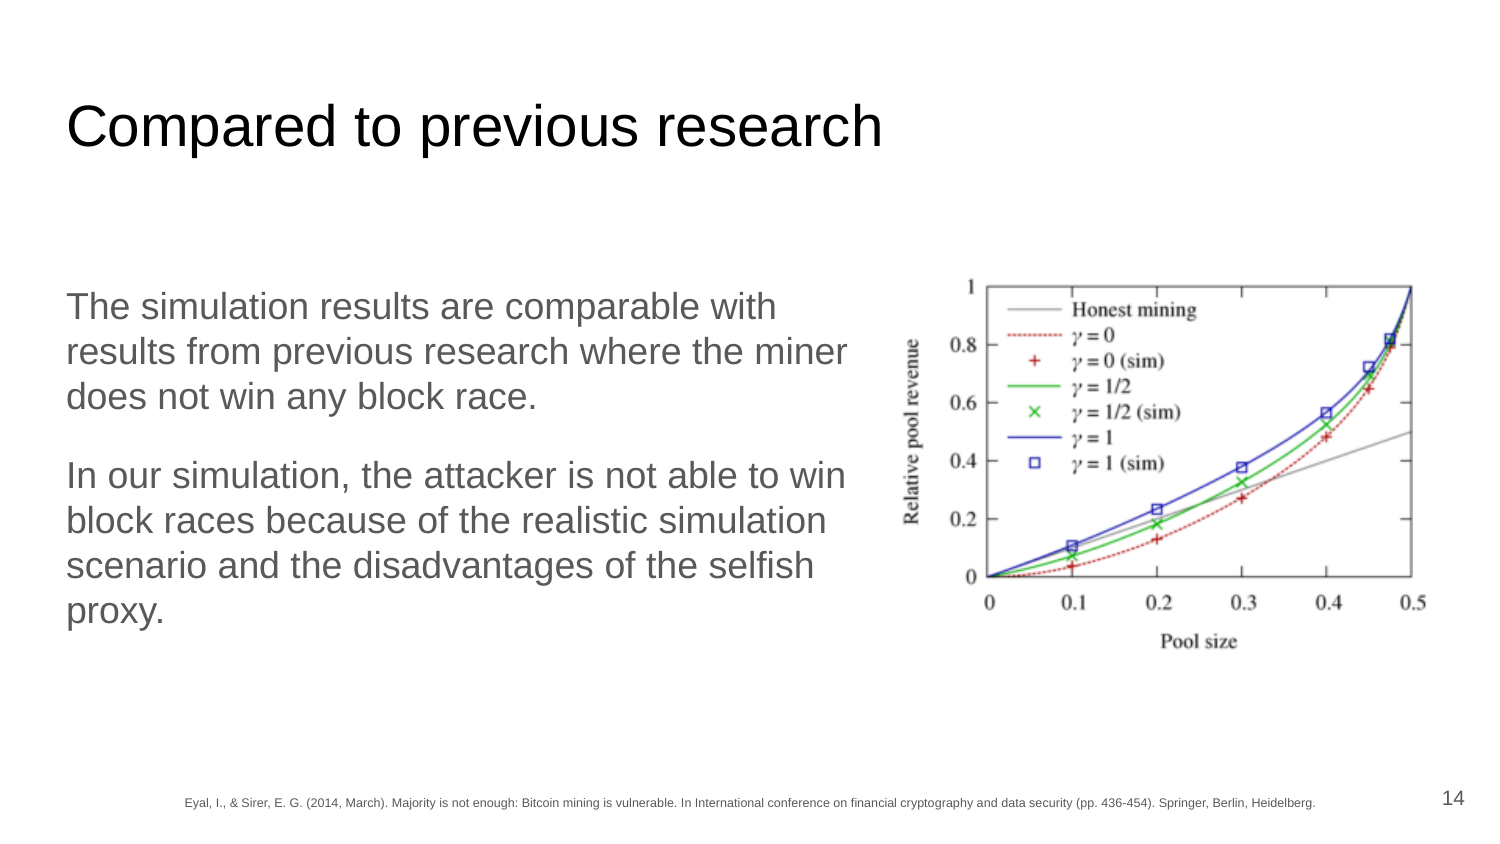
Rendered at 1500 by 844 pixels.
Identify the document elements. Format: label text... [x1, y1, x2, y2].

picture [886, 260, 1449, 667]
list The simulation results are comparable with results from previous research where the miner does not win any block race. In our simulation, the attacker is not able to win block races because of the realistic simulation scenario and the disadvantages of the selfish proxy. [51, 189, 875, 750]
title Compared to previous research [51, 72, 1449, 167]
list Eyal, I., & Sirer, E. G. (2014, March). Majority is not enough: Bitcoin mining is vulnerable. In International conference on financial cryptography and data security (pp. 436-454). Springer, Berlin, Heidelberg. [51, 779, 1449, 821]
